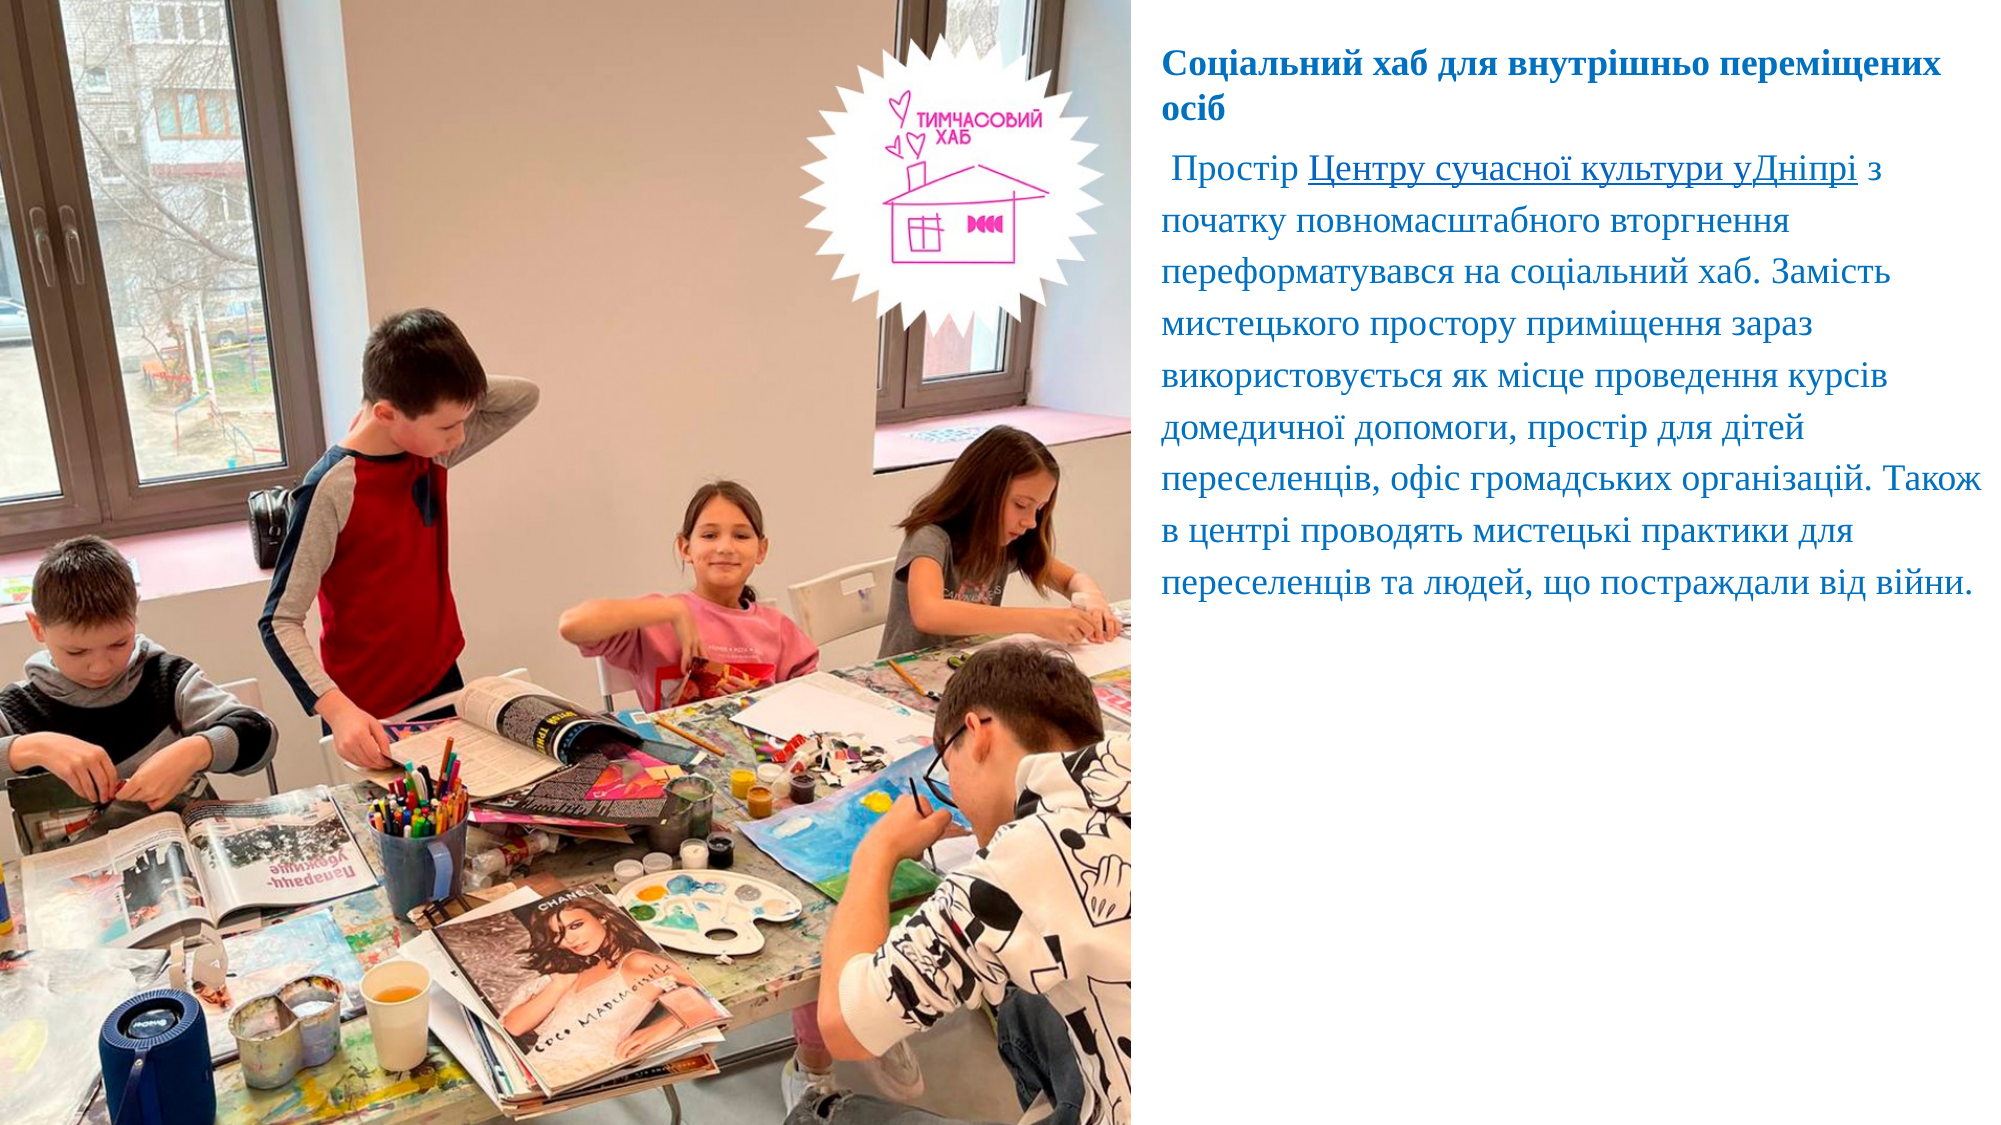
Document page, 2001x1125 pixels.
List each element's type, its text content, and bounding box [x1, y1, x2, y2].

text_box Соціальний хаб для внутрішньо переміщених осіб Простір Центру сучасної культури у Дніпрі з початку повномасштабного вторгнення переформатувався на соціальний хаб. Замість мистецького простору приміщення зараз використовується як місце проведення курсів домедичної допомоги, простір для дітей переселенців, офіс громадських організацій. Також в центрі проводять мистецькі практики для переселенців та людей, що постраждали від війни. [1146, 30, 2000, 611]
picture [0, 0, 1131, 1125]
